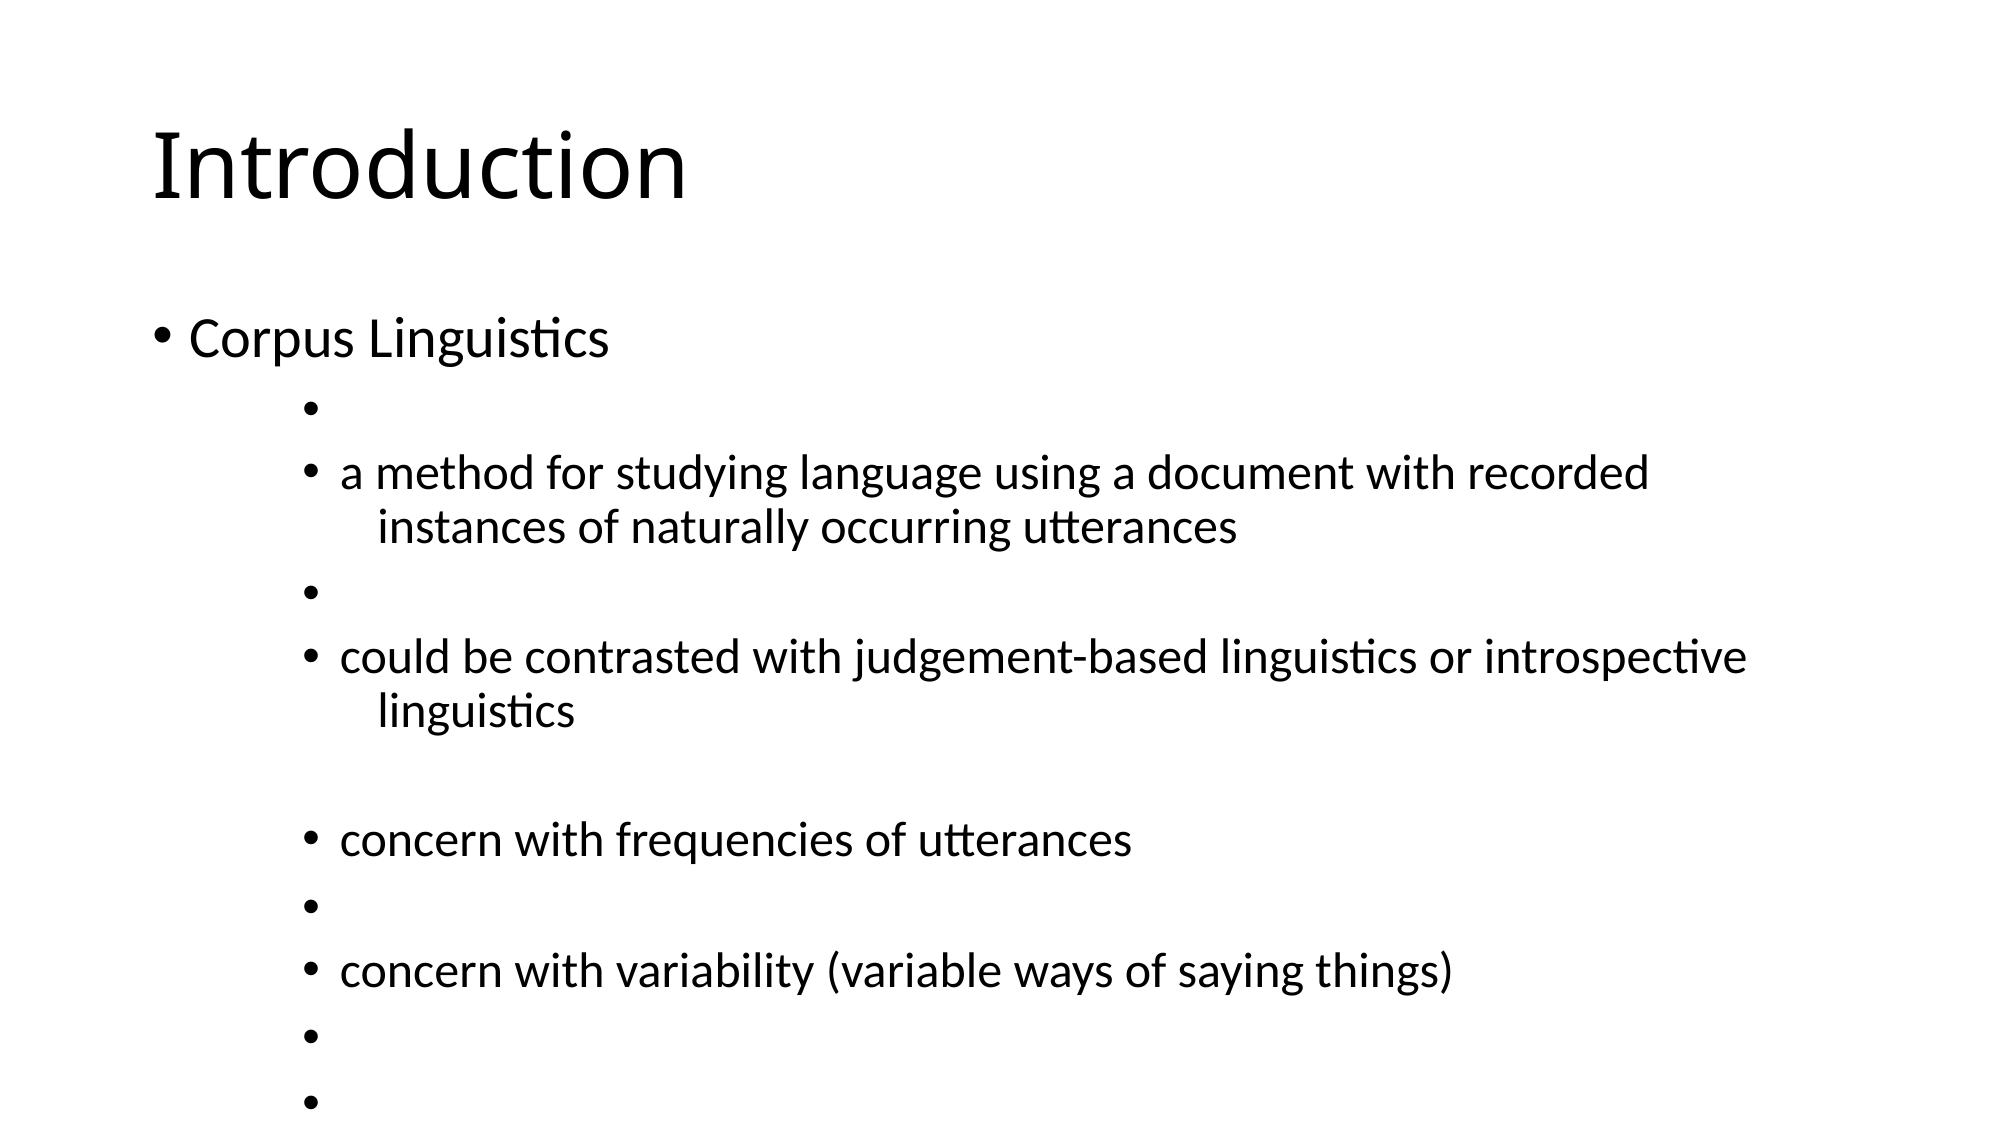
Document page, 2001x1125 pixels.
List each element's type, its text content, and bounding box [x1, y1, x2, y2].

title Introduction [137, 59, 1863, 278]
list Corpus Linguistics a method for studying language using a document with recorded instances of naturally occurring utterances could be contrasted with judgement-based linguistics or introspective linguistics concern with frequencies of utterances concern with variability (variable ways of saying things) [137, 299, 1863, 1066]
